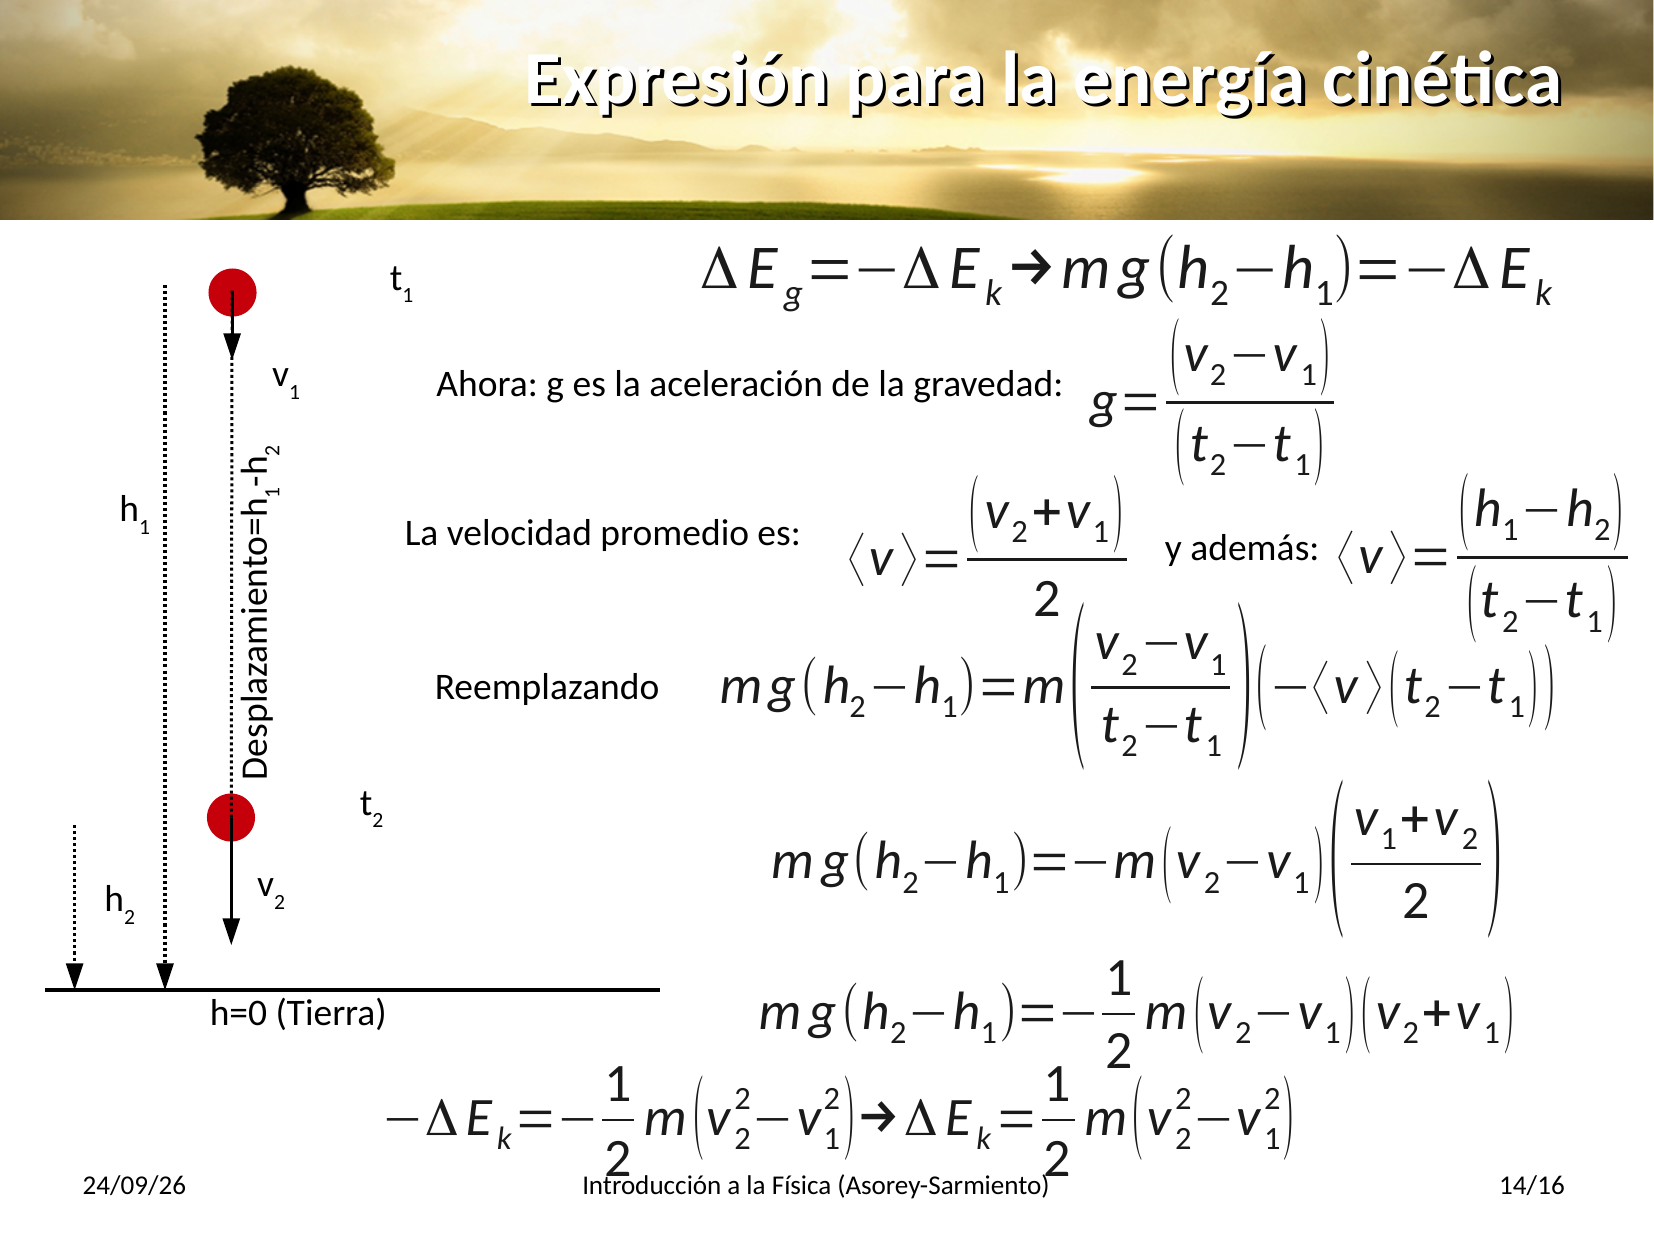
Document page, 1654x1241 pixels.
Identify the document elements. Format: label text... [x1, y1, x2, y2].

text_box t2 [345, 780, 399, 849]
text_box y además: [1150, 524, 1330, 586]
title Expresión para la energía cinética [75, 19, 1564, 151]
text_box Desplazamiento=h1-h2 [231, 428, 300, 796]
text_box Ahora: g es la aceleración de la gravedad: [421, 360, 1081, 422]
text_box v2 [242, 861, 301, 931]
text_box [208, 795, 254, 840]
text_box h=0 (Tierra) [195, 989, 403, 1051]
text_box v1 [257, 351, 316, 421]
text_box h2 [89, 876, 151, 946]
text_box t1 [375, 255, 429, 324]
text_box Reemplazando [420, 663, 676, 725]
text_box h1 [104, 486, 166, 556]
picture [0, 0, 1654, 220]
text_box [210, 270, 256, 315]
text_box La velocidad promedio es: [390, 509, 826, 571]
chart [375, 228, 1636, 1191]
